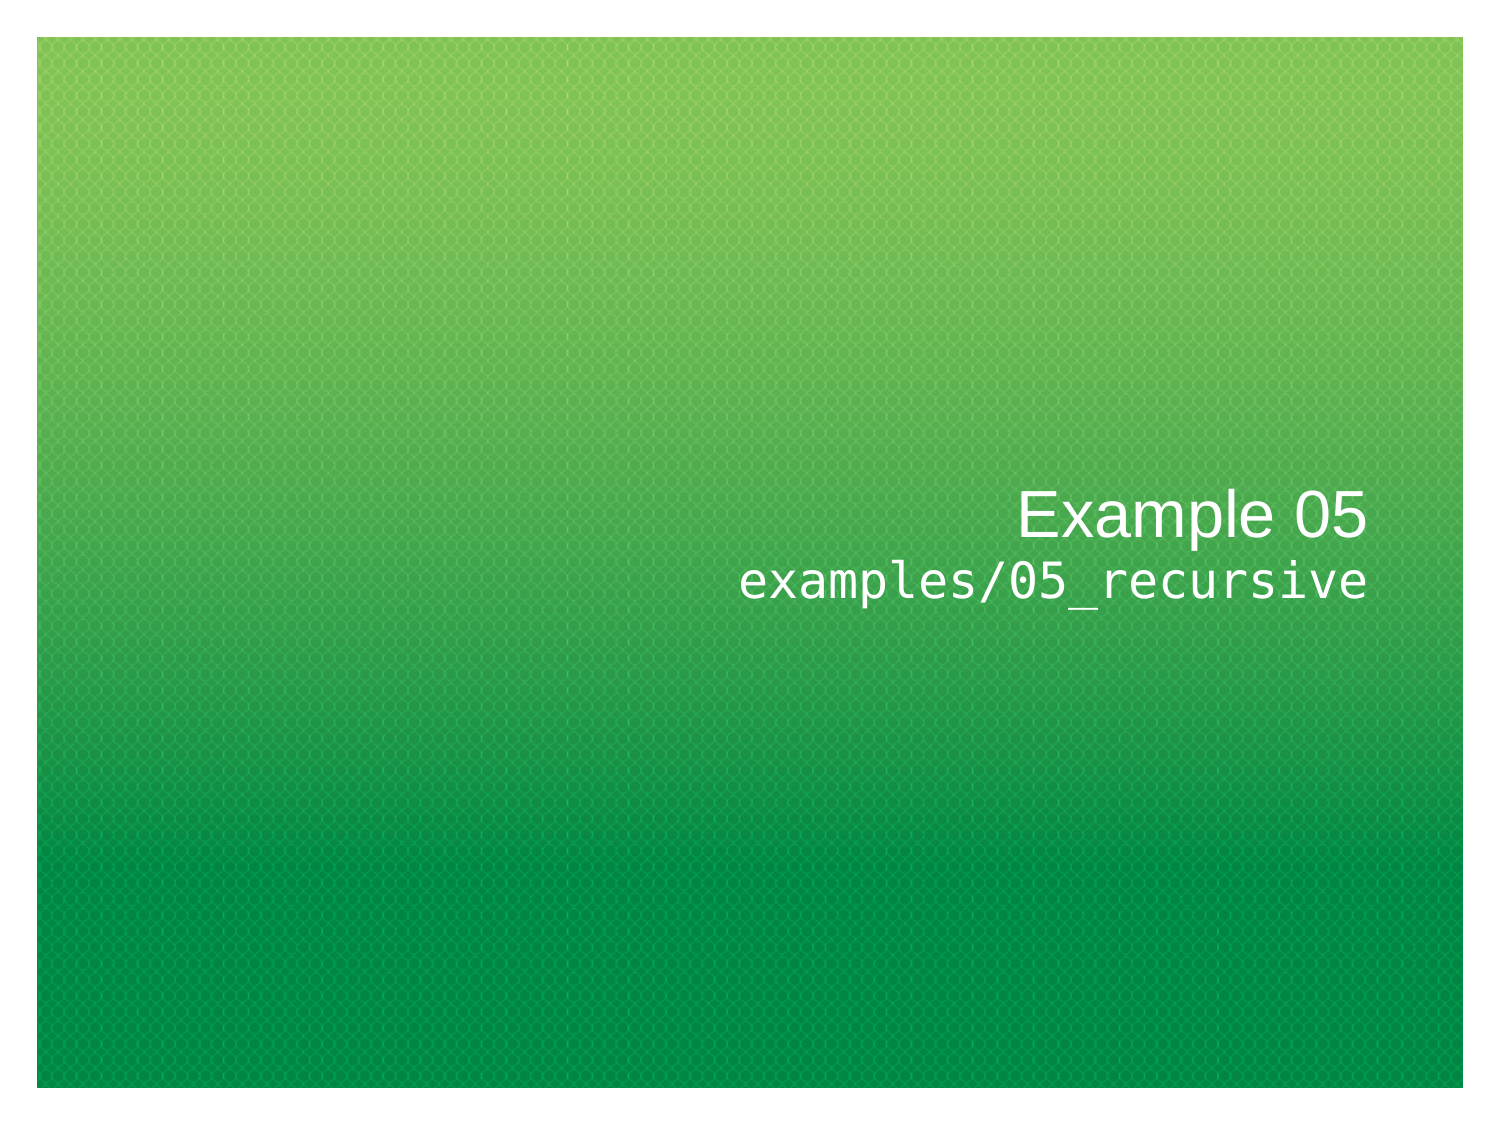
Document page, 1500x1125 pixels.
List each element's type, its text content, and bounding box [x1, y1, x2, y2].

title Example 05 examples/05_recursive [135, 450, 1369, 638]
picture [37, 37, 1463, 1088]
